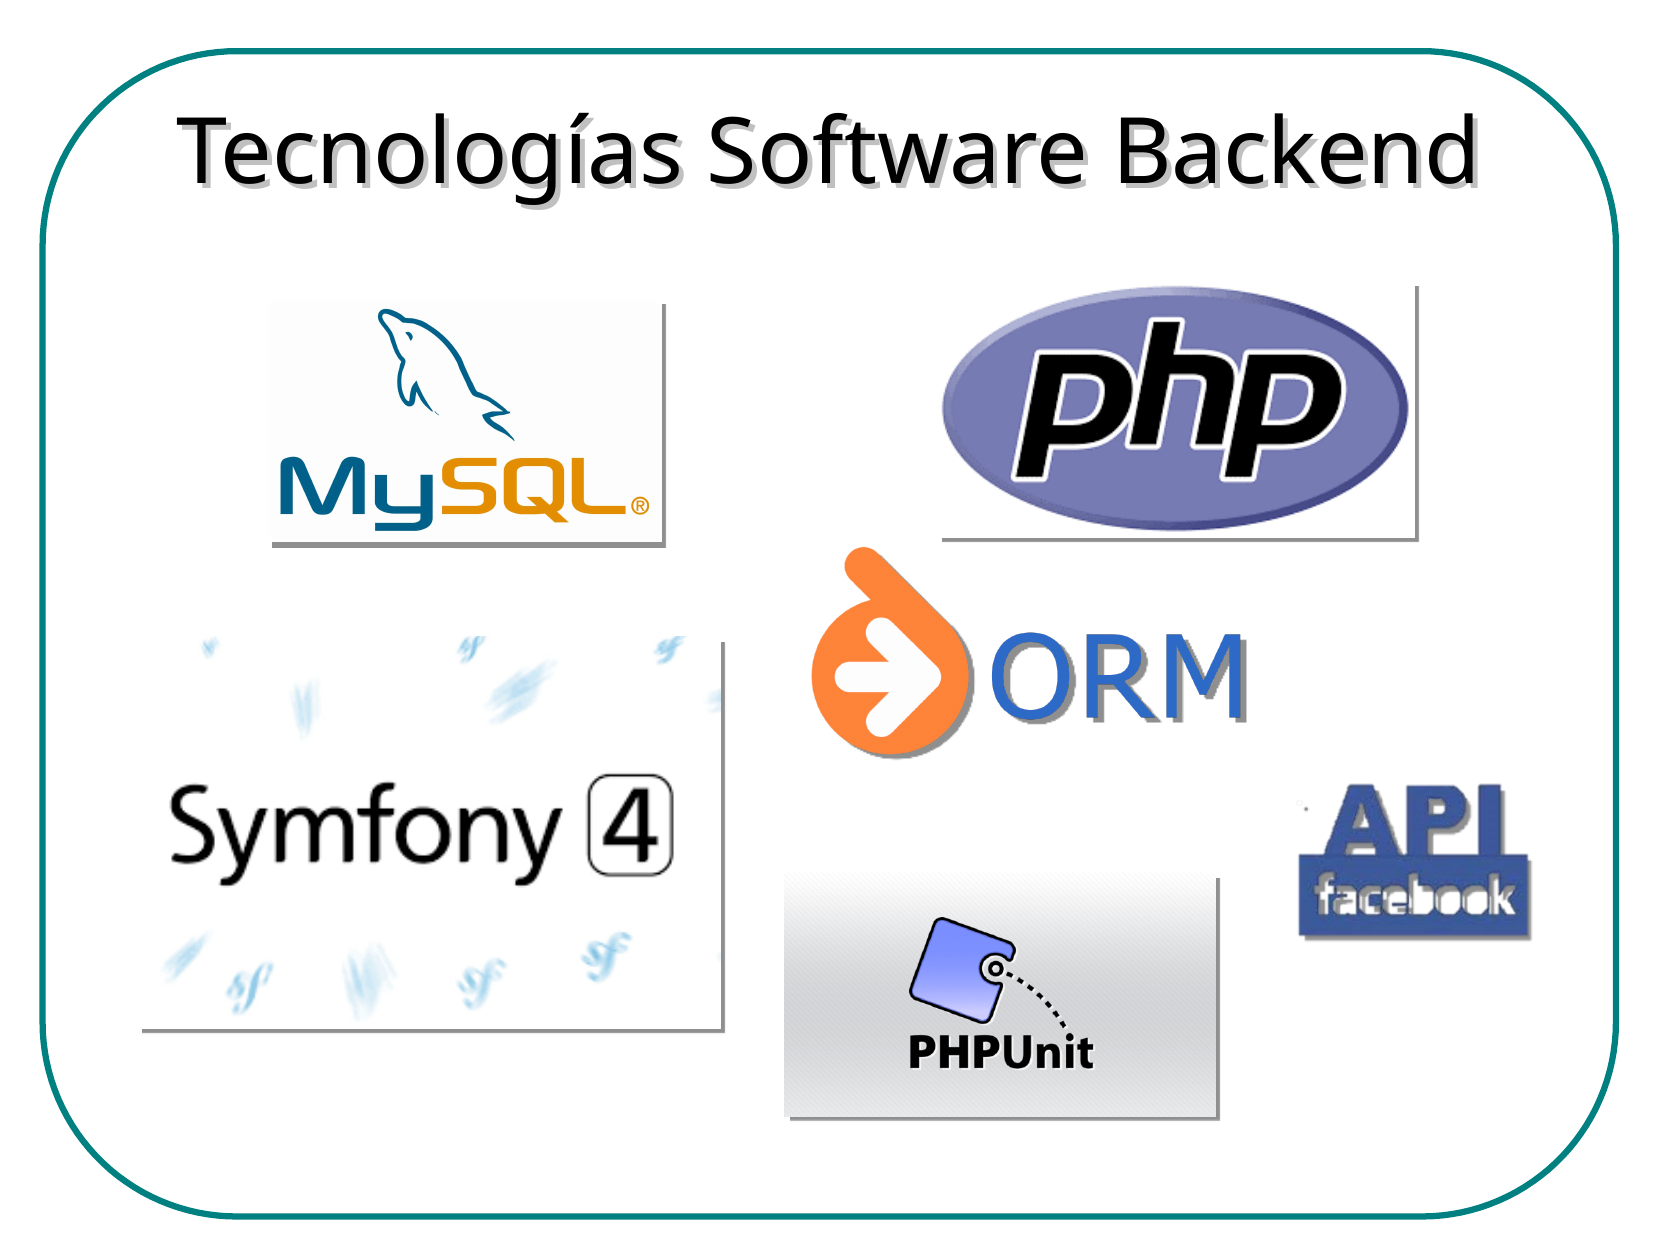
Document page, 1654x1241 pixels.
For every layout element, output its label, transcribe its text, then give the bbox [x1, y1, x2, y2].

picture [266, 298, 662, 542]
picture [784, 872, 1216, 1117]
picture [136, 636, 721, 1029]
title Tecnologías Software Backend [102, 91, 1556, 204]
picture [784, 280, 1558, 966]
